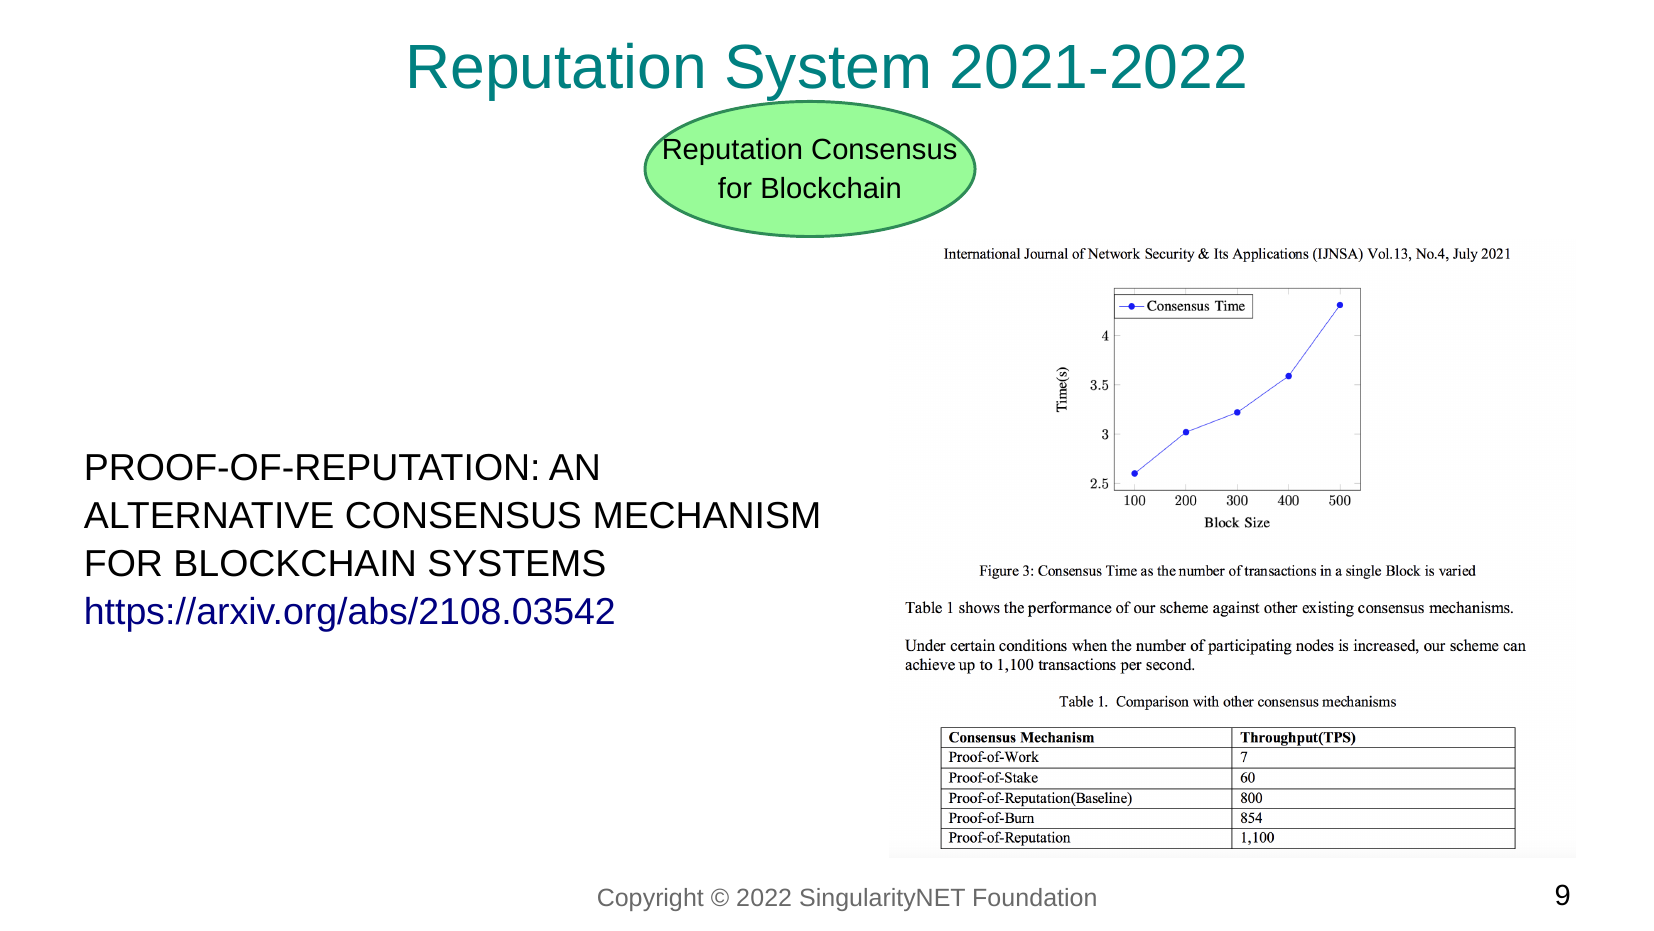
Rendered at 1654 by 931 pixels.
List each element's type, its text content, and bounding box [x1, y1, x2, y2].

text_box Reputation Consensus for Blockchain [645, 101, 976, 237]
text_box Reputation System 2021-2022 [0, 0, 1630, 135]
text_box PROOF-OF-REPUTATION: AN ALTERNATIVE CONSENSUS MECHANISM FOR BLOCKCHAIN SYSTEMS https://arxiv.org/abs/2108.03542 [69, 439, 837, 640]
picture [889, 239, 1576, 858]
